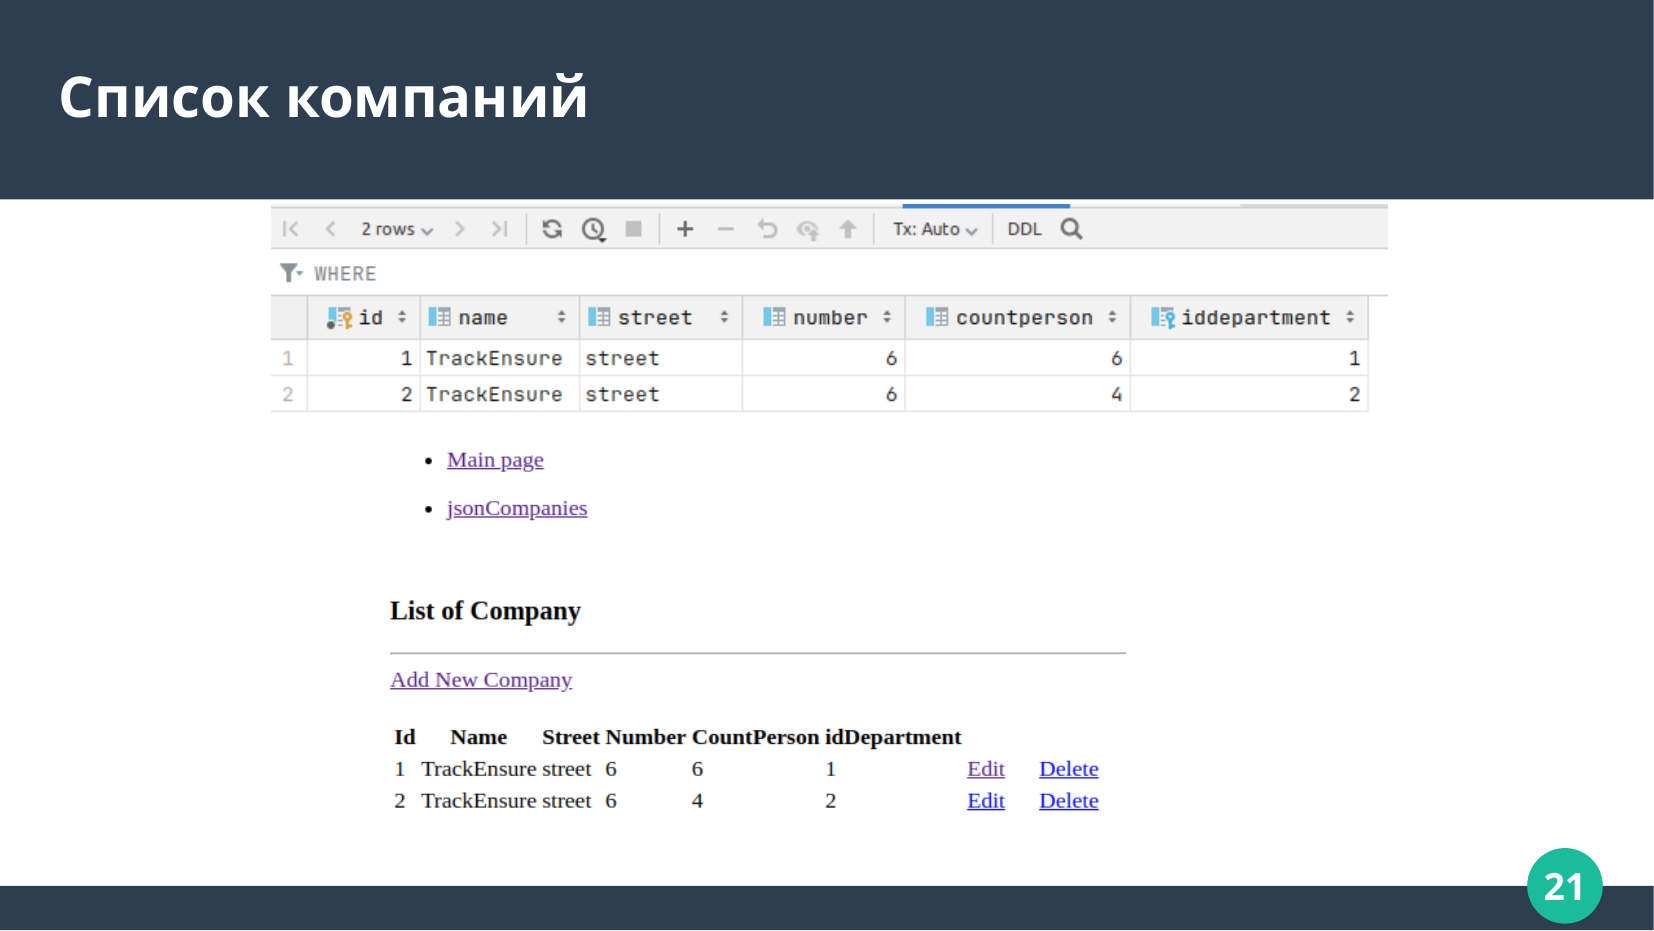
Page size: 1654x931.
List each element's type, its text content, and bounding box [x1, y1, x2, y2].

picture [271, 204, 1388, 860]
title Список компаний [59, 37, 1595, 155]
